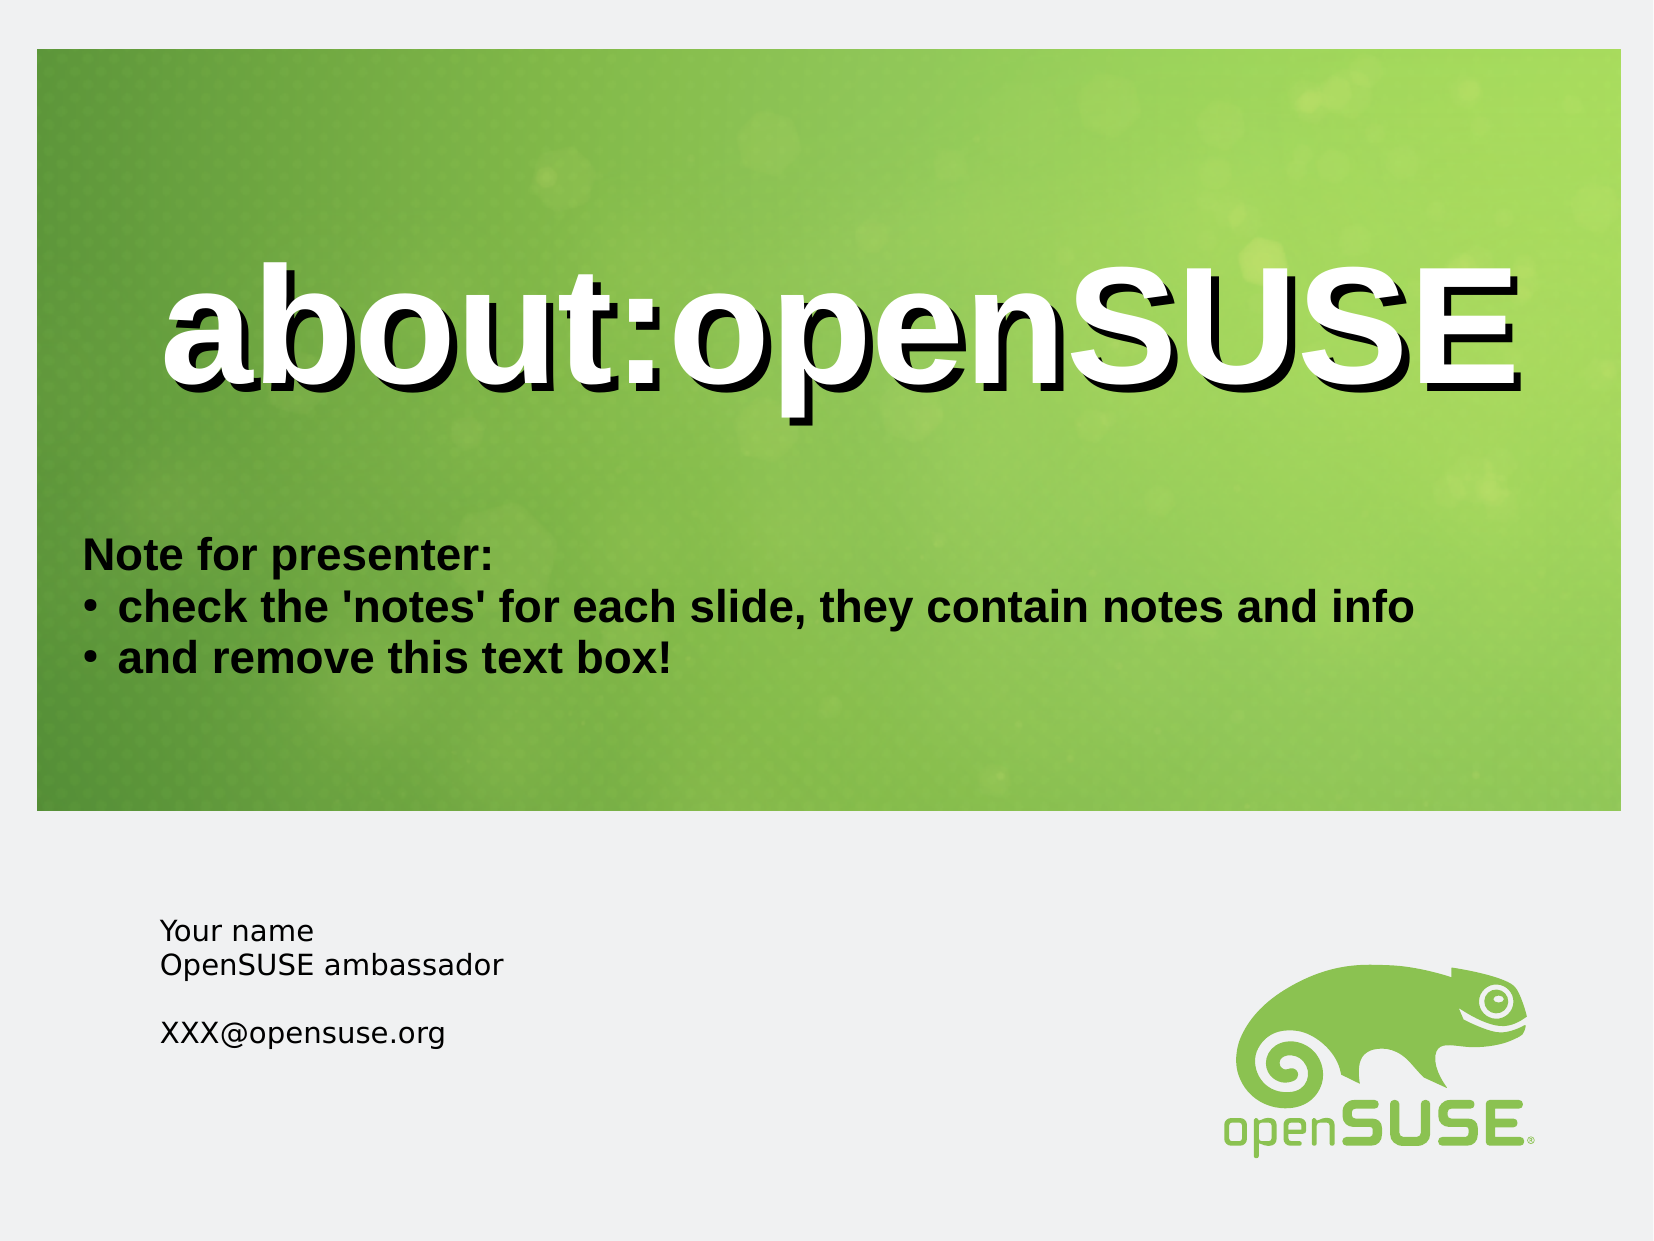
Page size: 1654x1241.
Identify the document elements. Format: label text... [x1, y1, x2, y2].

text_box Note for presenter: check the 'notes' for each slide, they contain notes and info and remove this text box! [67, 521, 1516, 691]
title about:openSUSE [160, 232, 1589, 419]
subtitle Your name OpenSUSE ambassador XXX@opensuse.org [159, 896, 847, 1068]
picture [0, 0, 1654, 1241]
